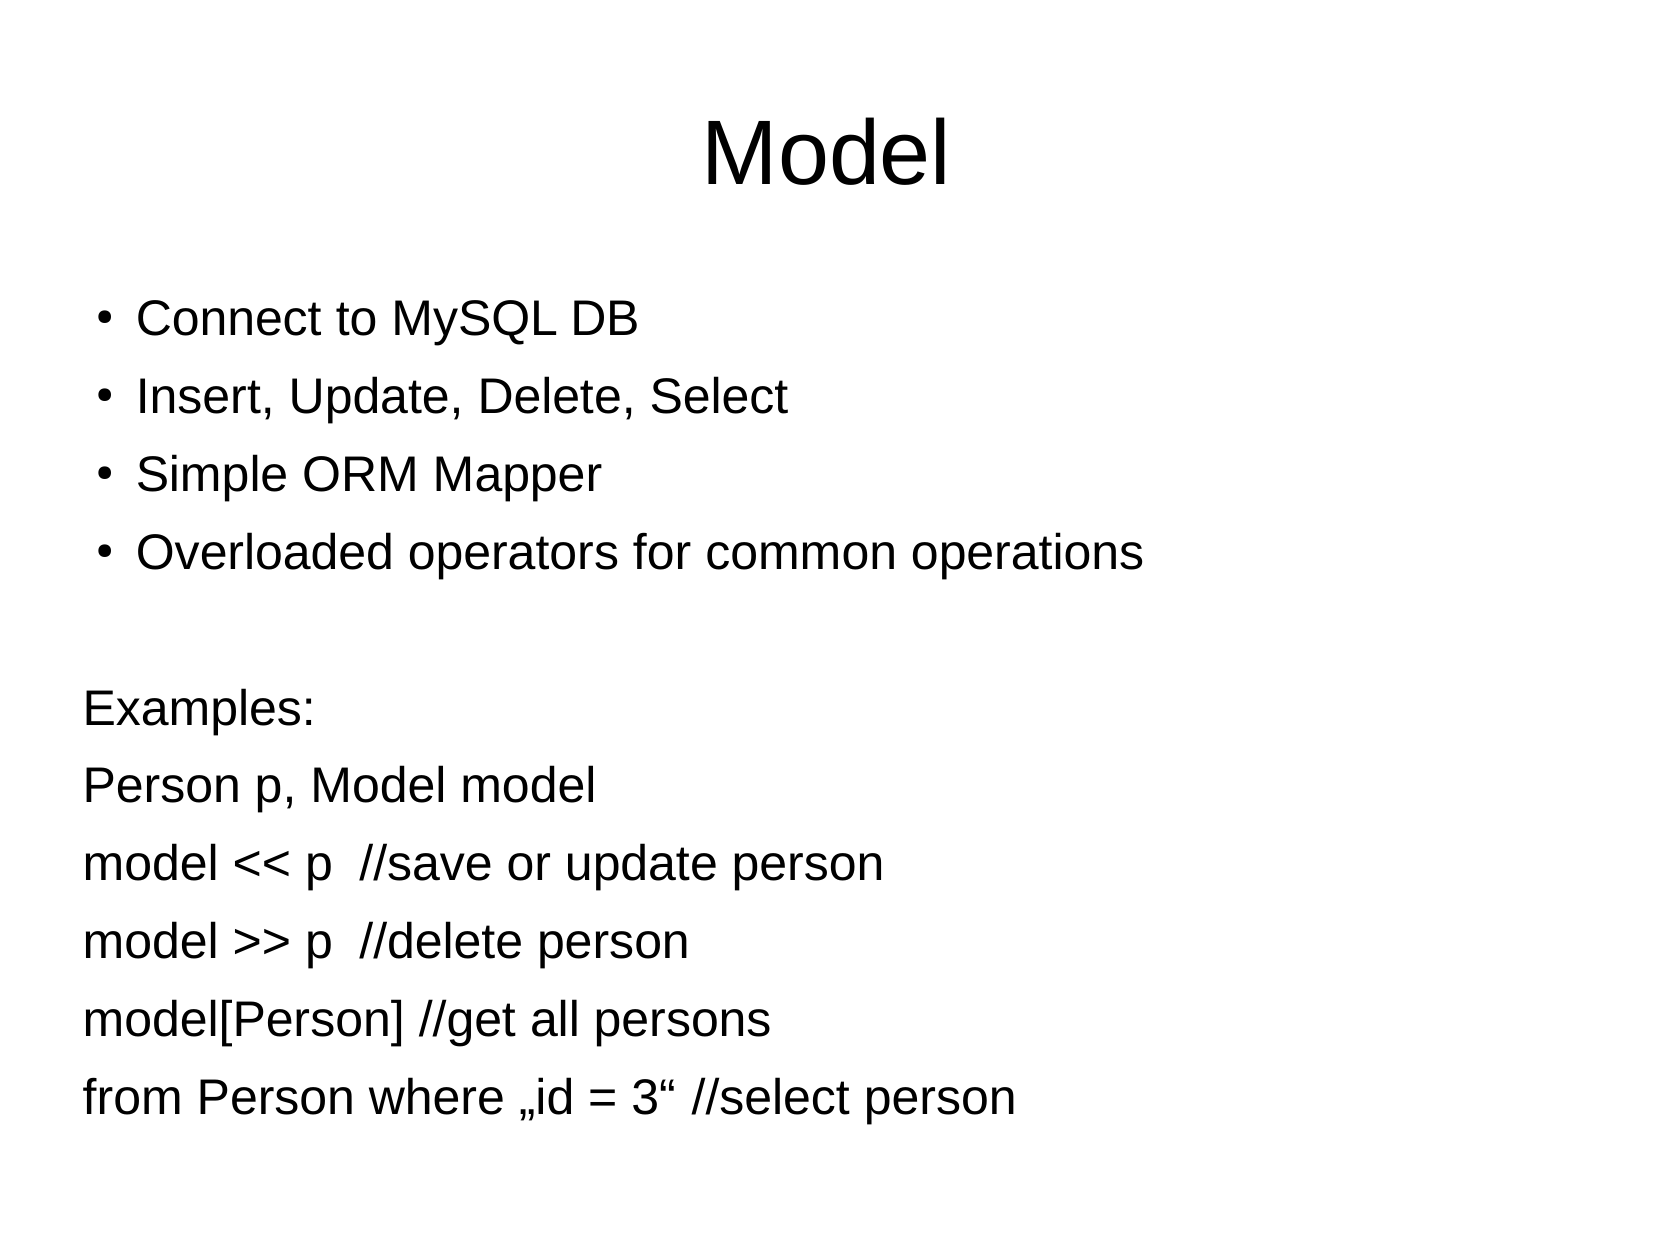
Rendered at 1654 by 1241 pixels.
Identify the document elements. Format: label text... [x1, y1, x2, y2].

title Model [82, 49, 1571, 257]
list Connect to MySQL DB Insert, Update, Delete, Select Simple ORM Mapper Overloaded operators for common operations Examples: Person p, Model model model << p //save or update person model >> p //delete person model[Person] //get all persons from Person where „id = 3“ //select person [82, 290, 1571, 1134]
